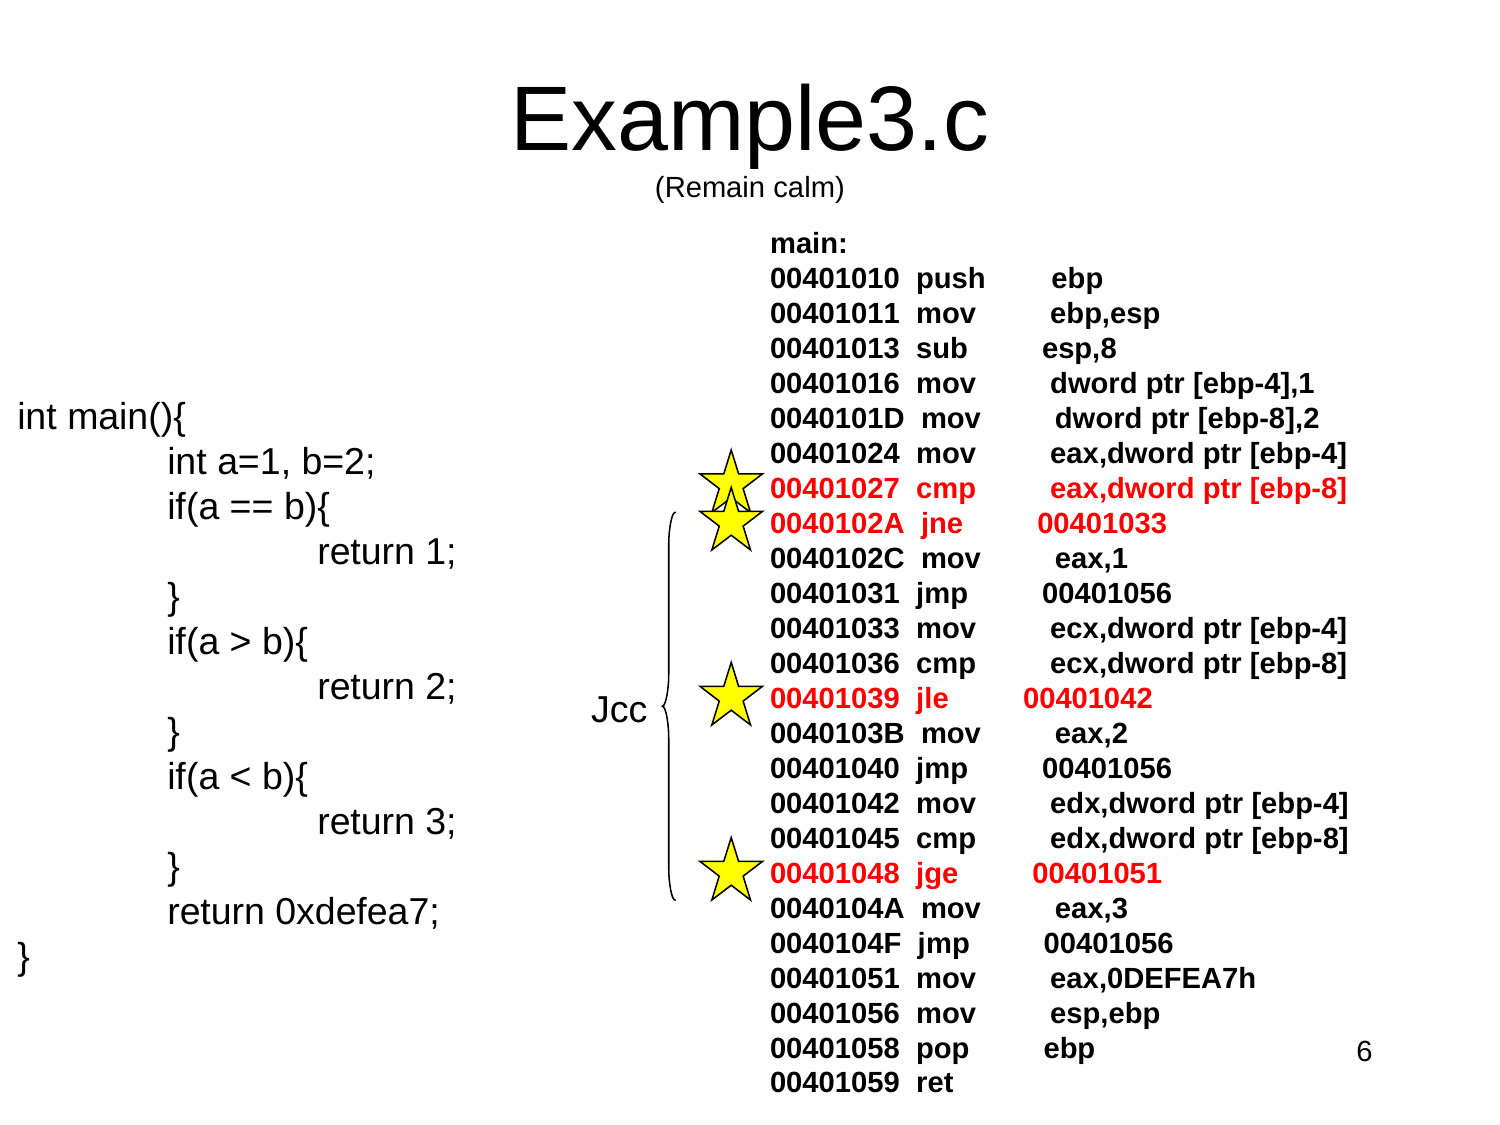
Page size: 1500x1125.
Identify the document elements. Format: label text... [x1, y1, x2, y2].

text_box [699, 837, 763, 901]
text_box [699, 662, 763, 725]
text_box <number> [1365, 1025, 1388, 1101]
text_box [699, 450, 763, 550]
text_box Jcc [576, 677, 663, 738]
text_box main: 00401010 push ebp 00401011 mov ebp,esp 00401013 sub esp,8 00401016 mov dword ptr [ebp-4],1 0040101D mov dword ptr [ebp-8],2 00401024 mov eax,dword ptr [ebp-4] 00401027 cmp eax,dword ptr [ebp-8] 0040102A jne 00401033 0040102C mov eax,1 00401031 jmp 00401056 00401033 mov ecx,dword ptr [ebp-4] 00401036 cmp ecx,dword ptr [ebp-8] 00401039 jle 00401042 0040103B mov eax,2 00401040 jmp 00401056 00401042 mov edx,dword ptr [ebp-4] 00401045 cmp edx,dword ptr [ebp-8] 00401048 jge 00401051 0040104A mov eax,3 0040104F jmp 00401056 00401051 mov eax,0DEFEA7h 00401056 mov esp,ebp 00401058 pop ebp 00401059 ret [755, 217, 1365, 1107]
text_box int main(){ int a=1, b=2; if(a == b){ return 1; } if(a > b){ return 2; } if(a < b){ return 3; } return 0xdefea7; } [2, 383, 472, 985]
title Example3.c (Remain calm) [112, 37, 1388, 225]
